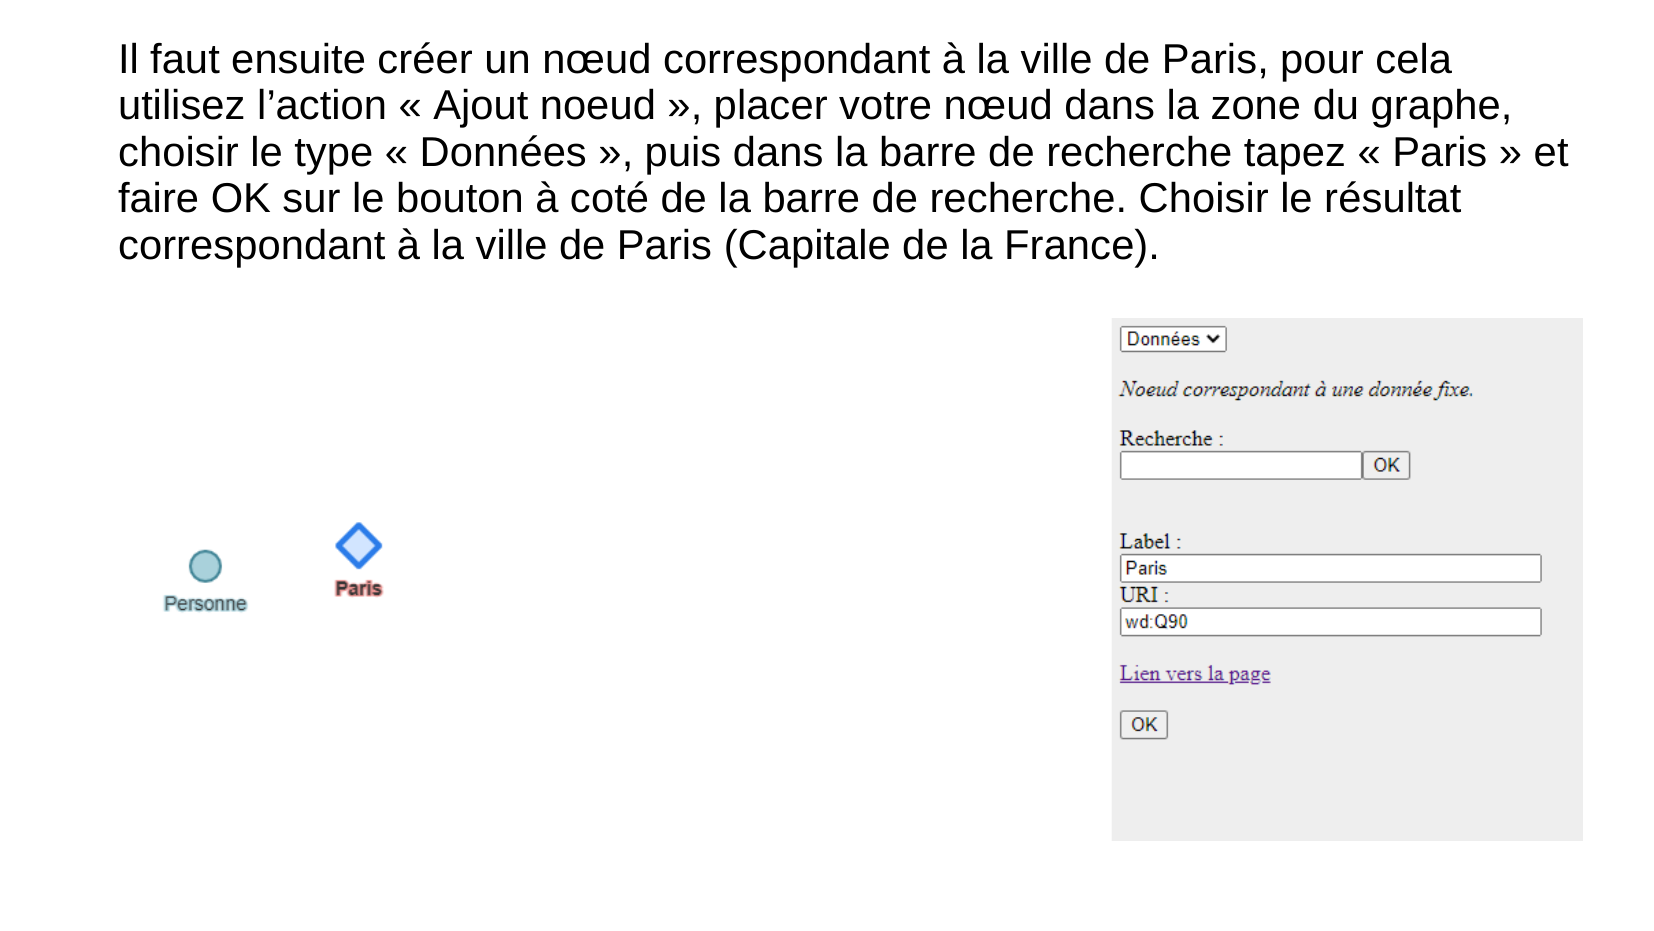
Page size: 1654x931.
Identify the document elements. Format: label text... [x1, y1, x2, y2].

picture [118, 318, 1583, 841]
list Il faut ensuite créer un nœud correspondant à la ville de Paris, pour cela utilisez l’action « Ajout noeud », placer votre nœud dans la zone du graphe, choisir le type « Données », puis dans la barre de recherche tapez « Paris » et faire OK sur le bouton à coté de la barre de recherche. Choisir le résultat correspondant à la ville de Paris (Capitale de la France). [47, 35, 1571, 898]
